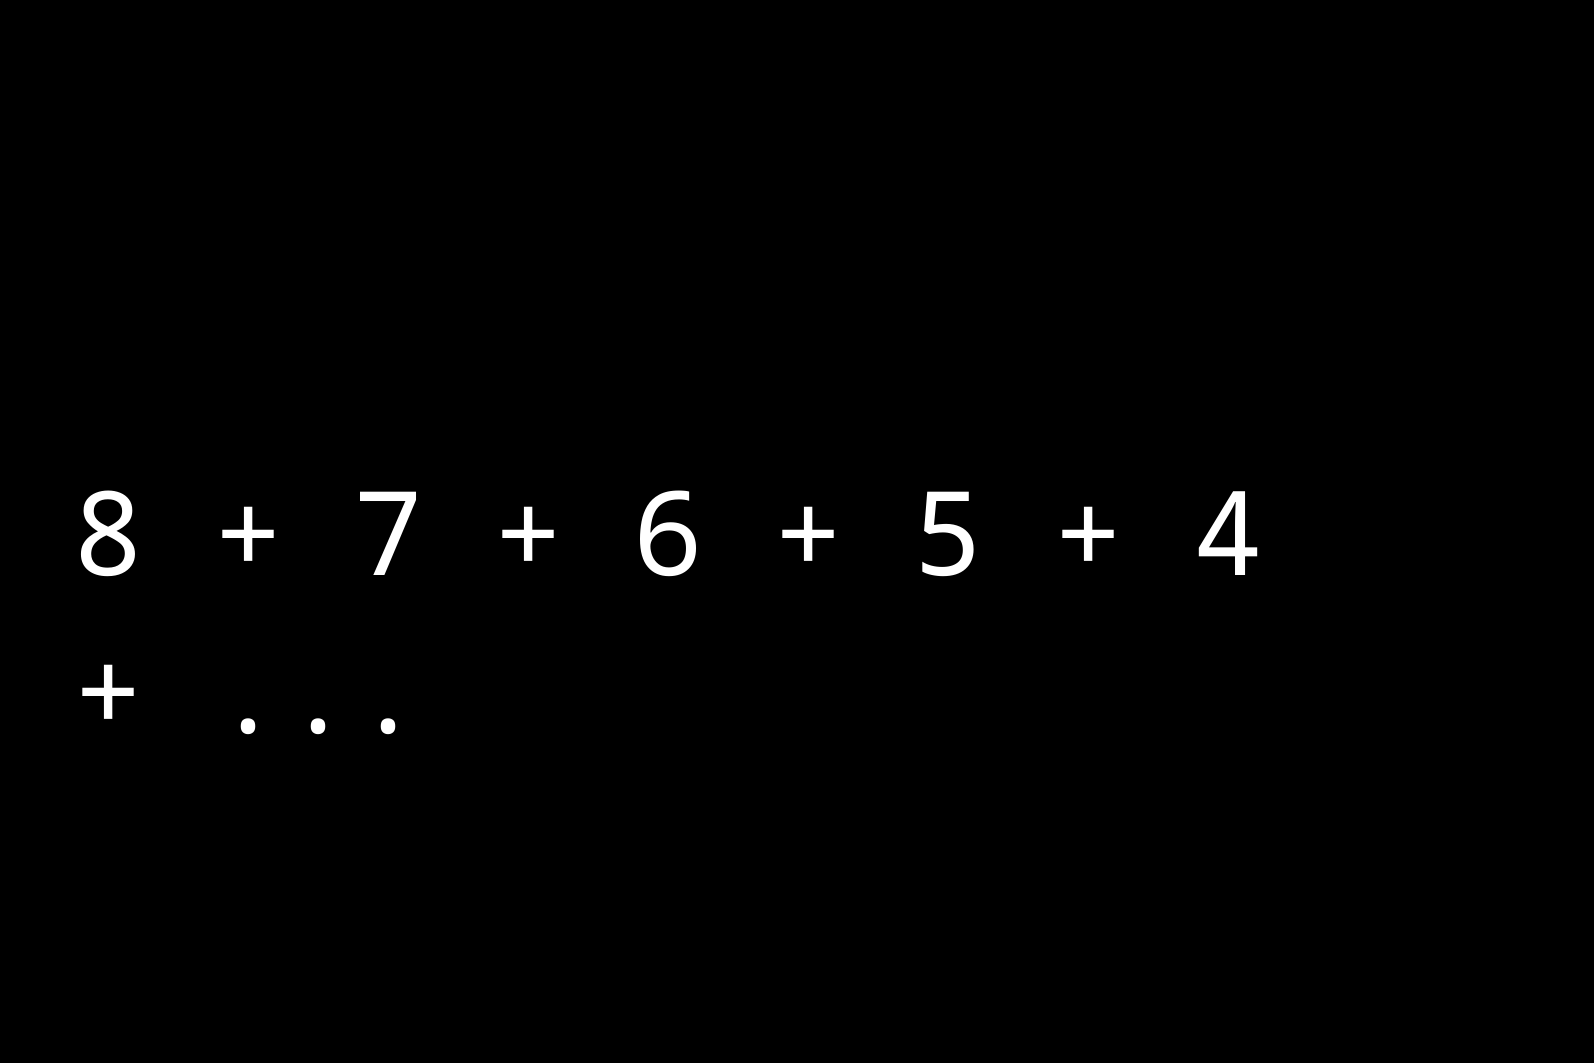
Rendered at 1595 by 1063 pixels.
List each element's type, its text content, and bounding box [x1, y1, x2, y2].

text_box 8 + 7 + 6 + 5 + 4 + ... [59, 442, 1595, 621]
